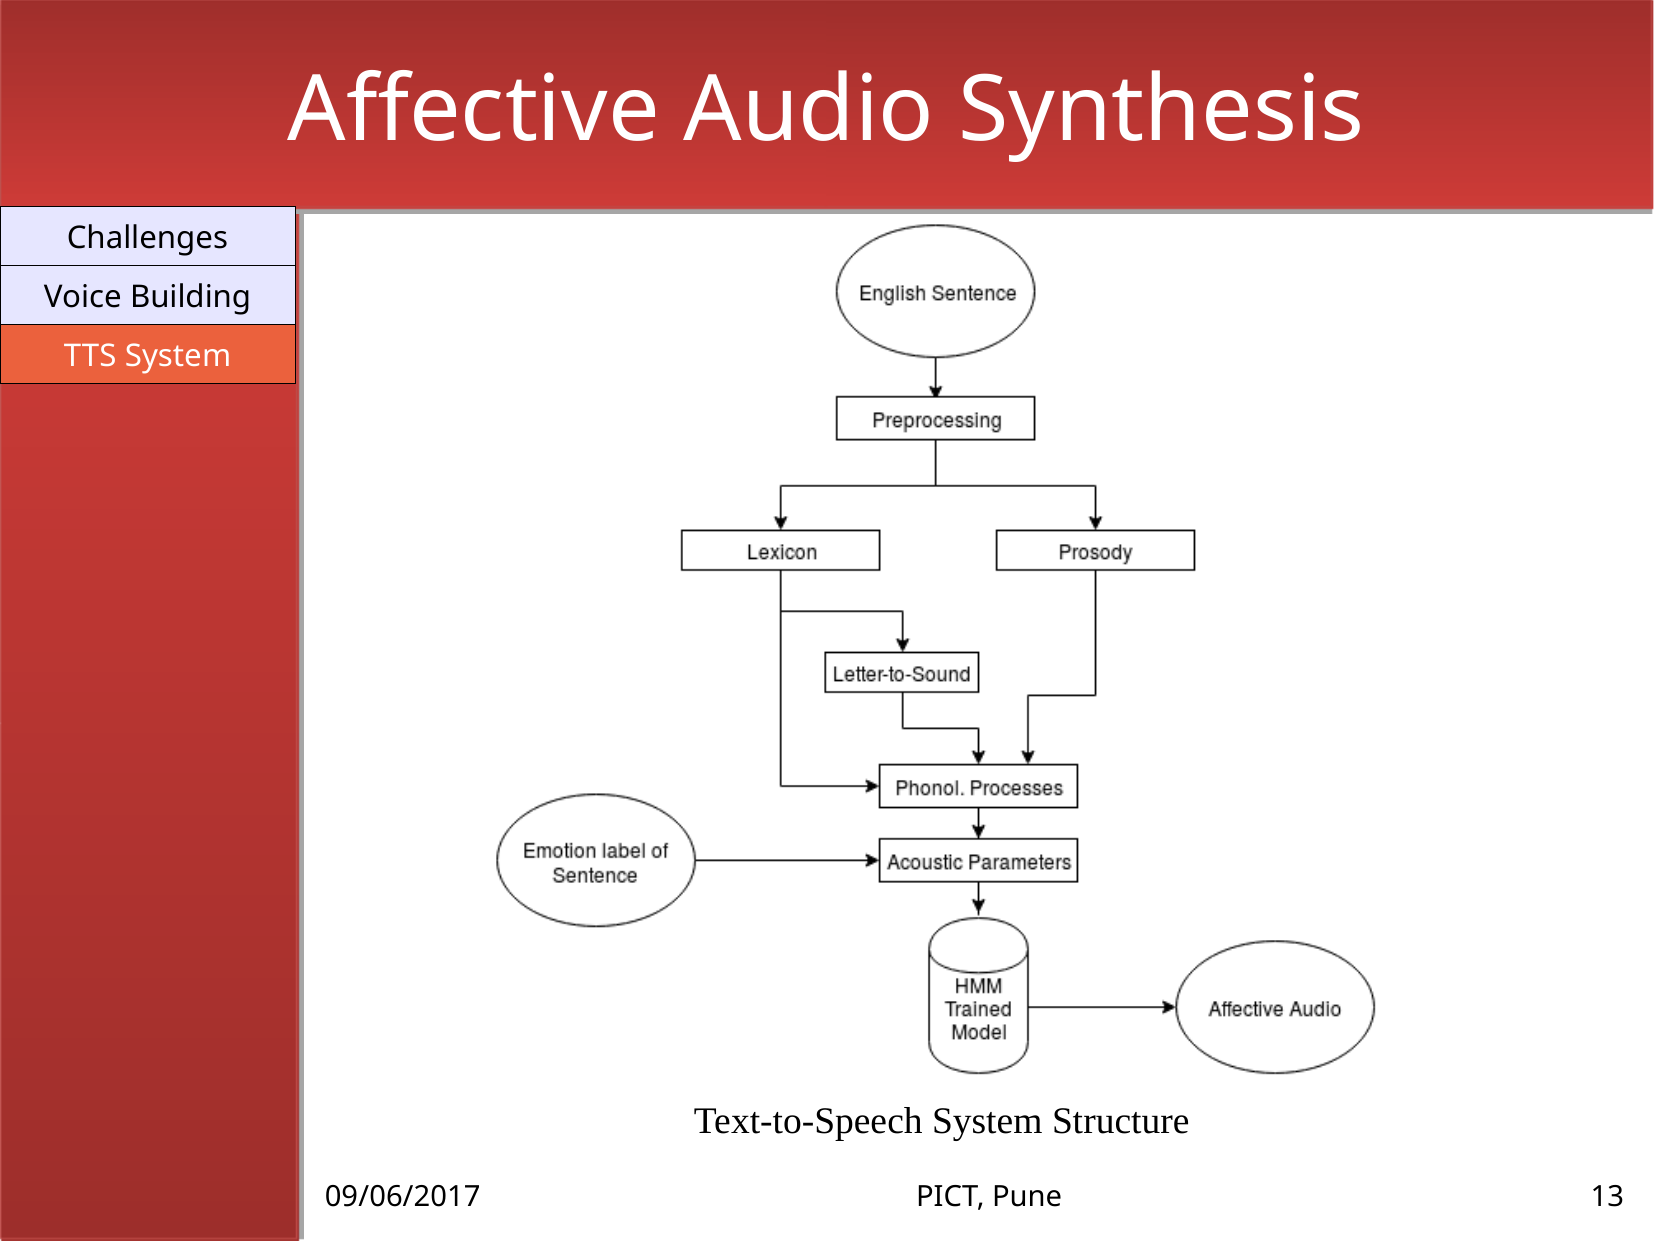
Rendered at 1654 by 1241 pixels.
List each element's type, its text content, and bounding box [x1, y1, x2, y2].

text_box Voice Building [0, 265, 296, 325]
picture [0, 0, 1654, 1241]
title Affective Audio Synthesis [29, 31, 1625, 178]
text_box Challenges [0, 206, 296, 265]
text_box TTS System [0, 325, 296, 384]
text_box Text-to-Speech System Structure [679, 1099, 1206, 1149]
